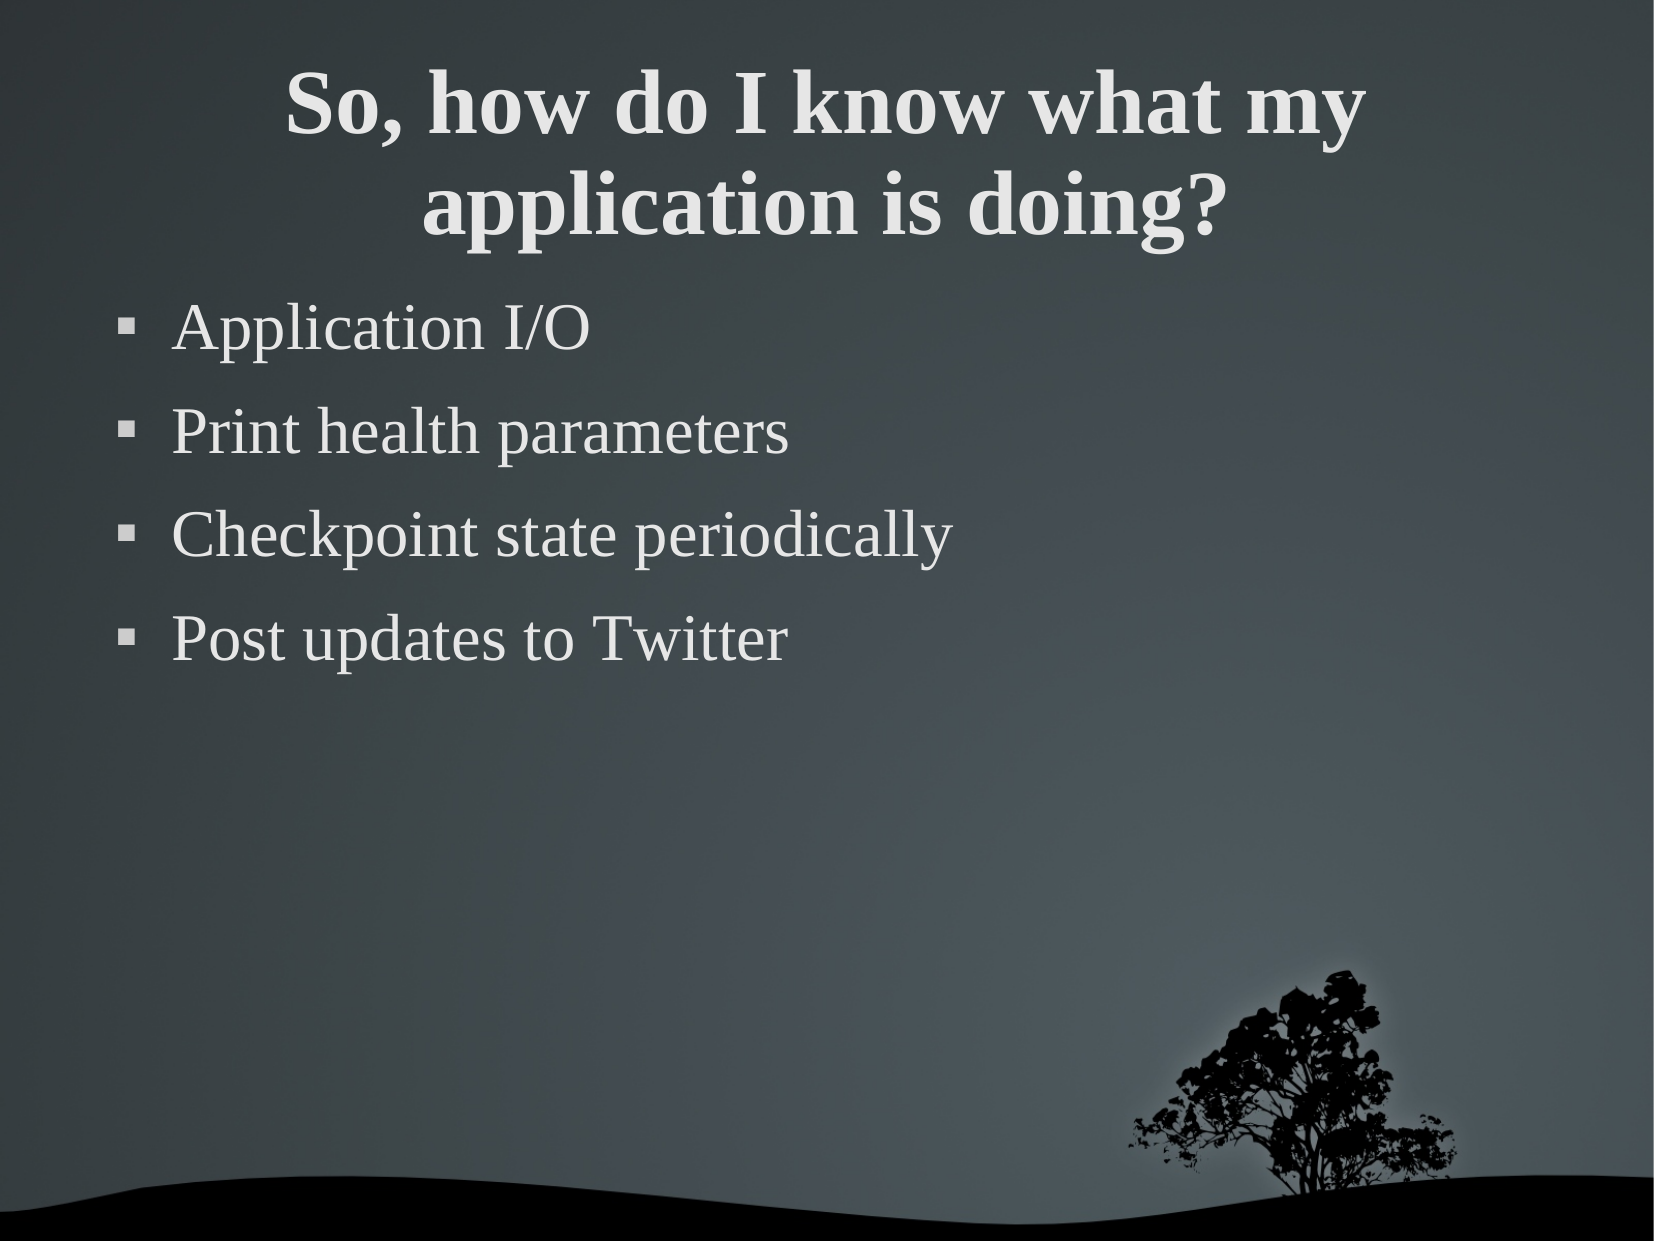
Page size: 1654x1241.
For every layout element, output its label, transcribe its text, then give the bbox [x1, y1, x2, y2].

title So, how do I know what my application is doing? [82, 33, 1571, 273]
list Application I/O Print health parameters Checkpoint state periodically Post updates to Twitter [82, 290, 1571, 1109]
picture [0, 0, 1654, 1241]
